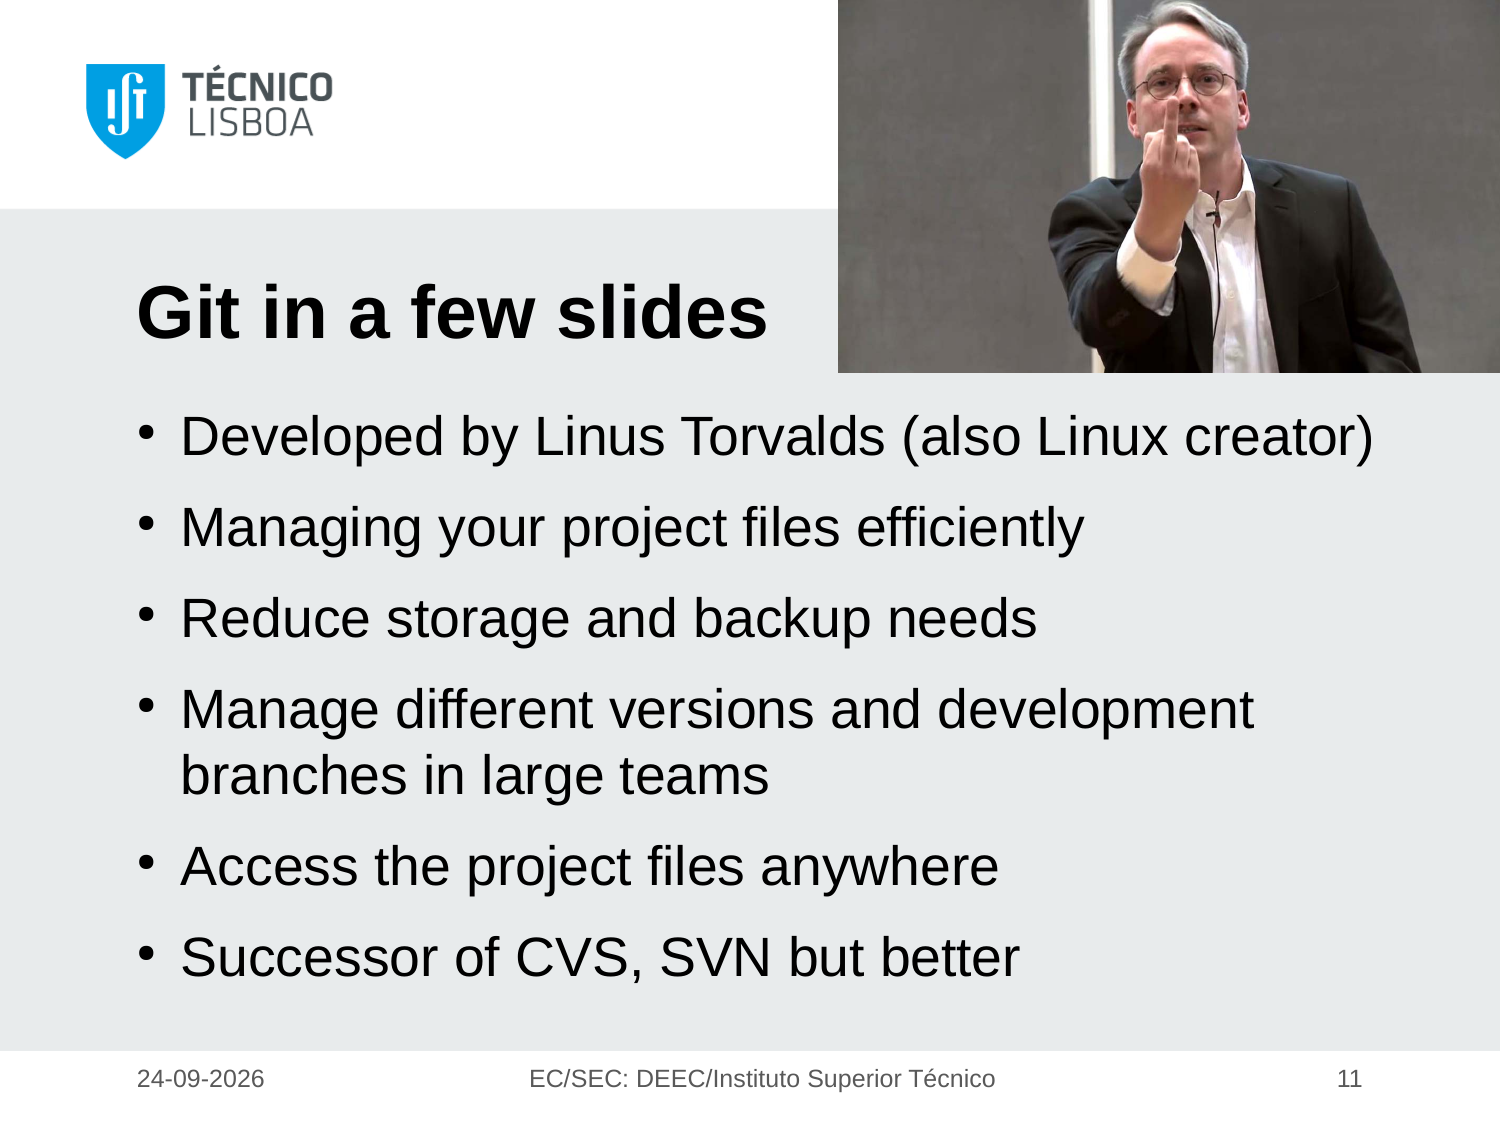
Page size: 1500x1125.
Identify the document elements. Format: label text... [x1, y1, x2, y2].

slide_number <number> [1077, 1052, 1378, 1103]
picture [0, 0, 1500, 1125]
slide_number 24-09-2020 [121, 1052, 425, 1103]
title Git in a few slides [121, 237, 1378, 381]
footer EC/SEC: DEEC/Instituto Superior Técnico [512, 1052, 1021, 1103]
list Developed by Linus Torvalds (also Linux creator) Managing your project files efficiently Reduce storage and backup needs Manage different versions and development branches in large teams Access the project files anywhere Successor of CVS, SVN but better [121, 400, 1378, 1005]
